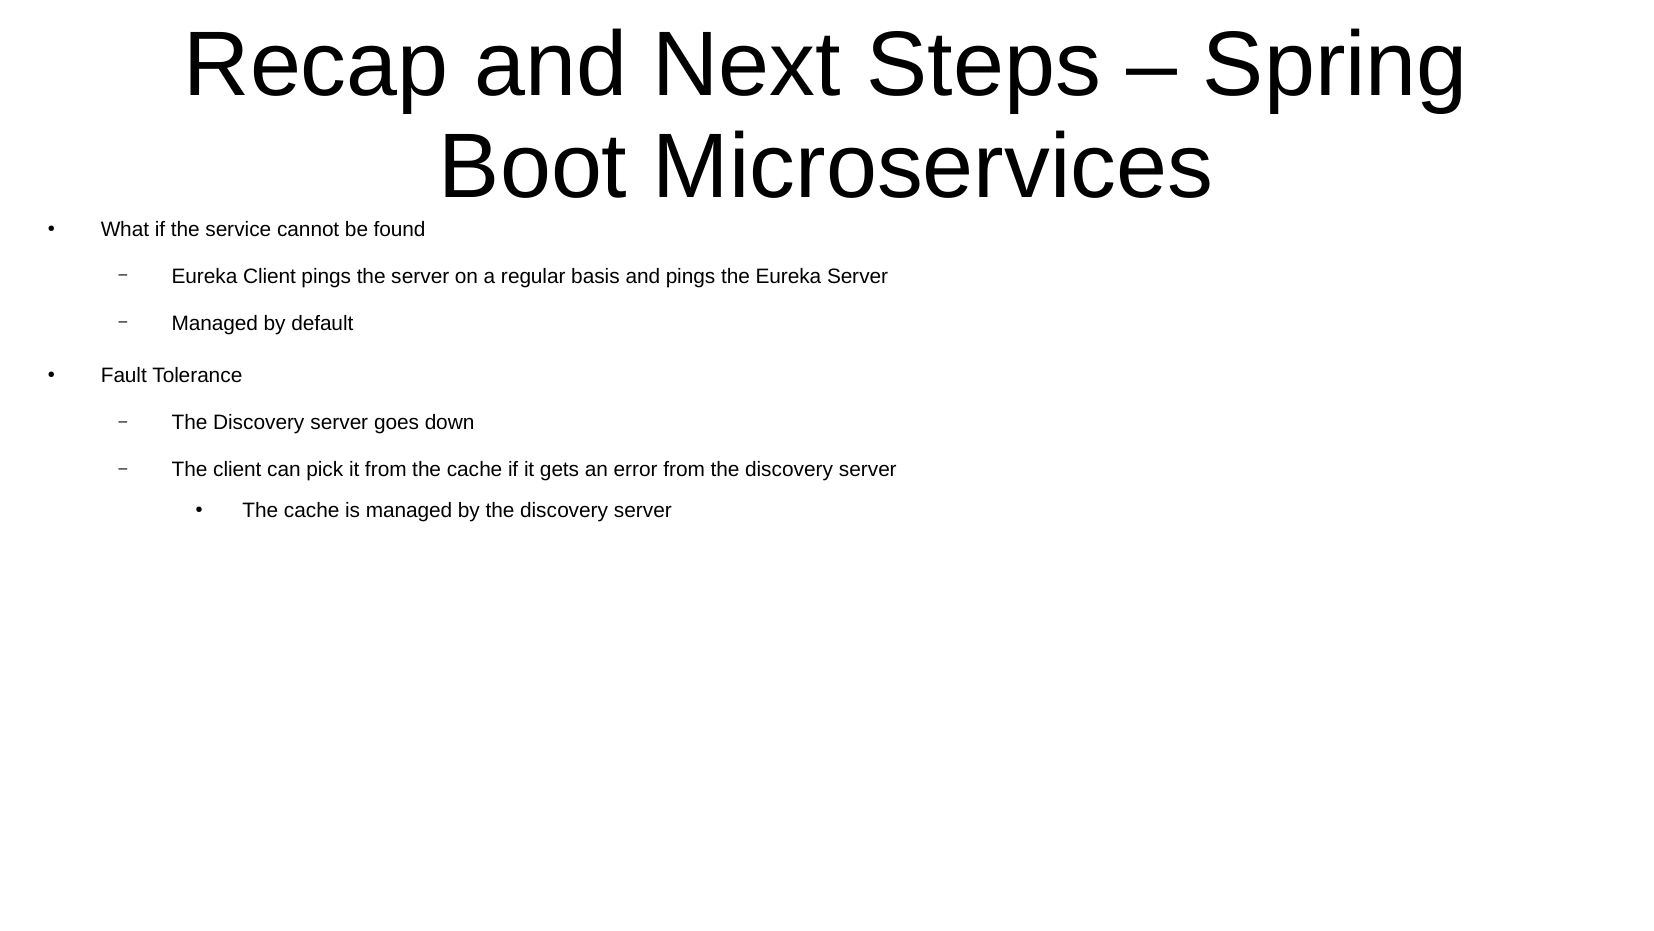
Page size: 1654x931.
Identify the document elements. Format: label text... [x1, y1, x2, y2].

title Recap and Next Steps – Spring Boot Microservices [82, 12, 1571, 217]
list What if the service cannot be found Eureka Client pings the server on a regular basis and pings the Eureka Server Managed by default Fault Tolerance The Discovery server goes down The client can pick it from the cache if it gets an error from the discovery server The cache is managed by the discovery server [30, 217, 1571, 931]
